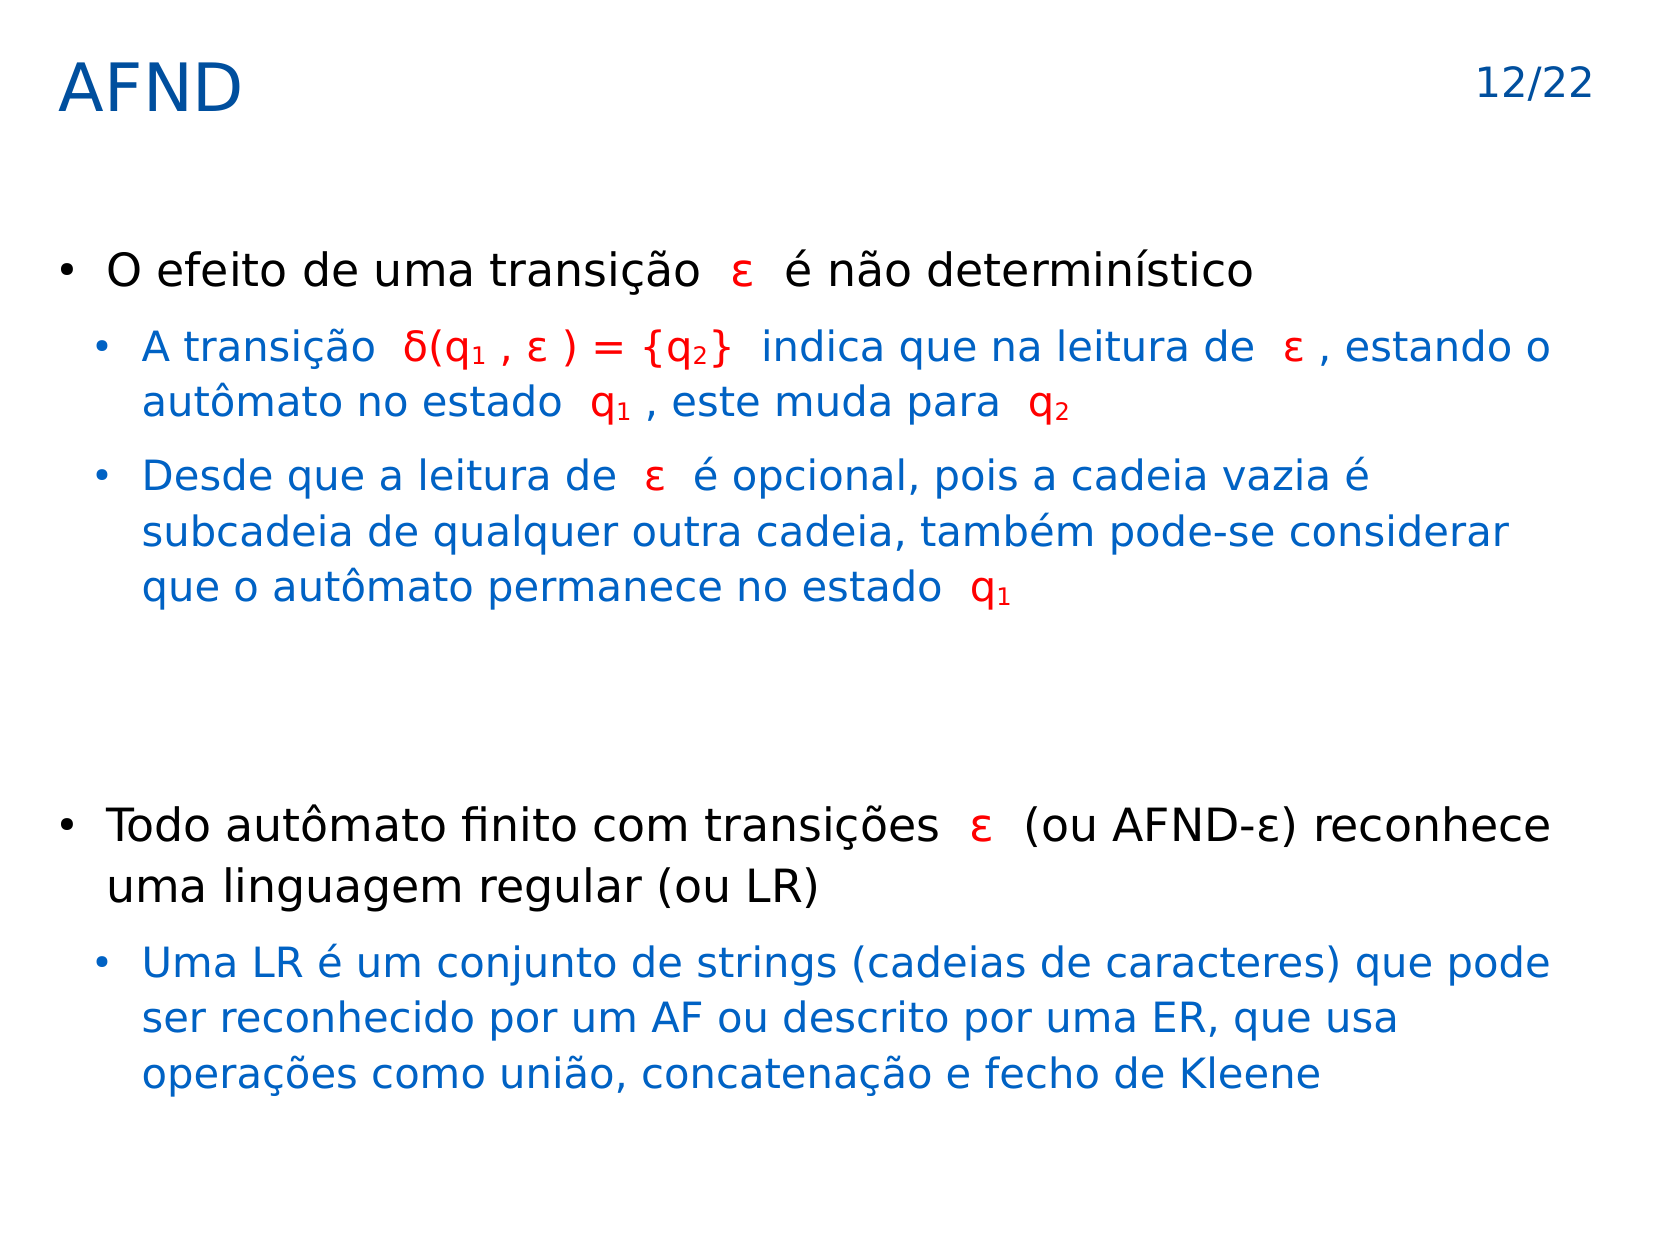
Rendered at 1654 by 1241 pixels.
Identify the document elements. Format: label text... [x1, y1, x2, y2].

title AFND [59, 29, 1625, 148]
list O efeito de uma transição ε é não determinístico A transição δ(q1 , ε ) = {q2} indica que na leitura de ε , estando o autômato no estado q1 , este muda para q2 Desde que a leitura de ε é opcional, pois a cadeia vazia é subcadeia de qualquer outra cadeia, também pode-se considerar que o autômato permanece no estado q1 Todo autômato finito com transições ε (ou AFND-ε) reconhece uma linguagem regular (ou LR) Uma LR é um conjunto de strings (cadeias de caracteres) que pode ser reconhecido por um AF ou descrito por uma ER, que usa operações como união, concatenação e fecho de Kleene [59, 236, 1595, 1211]
